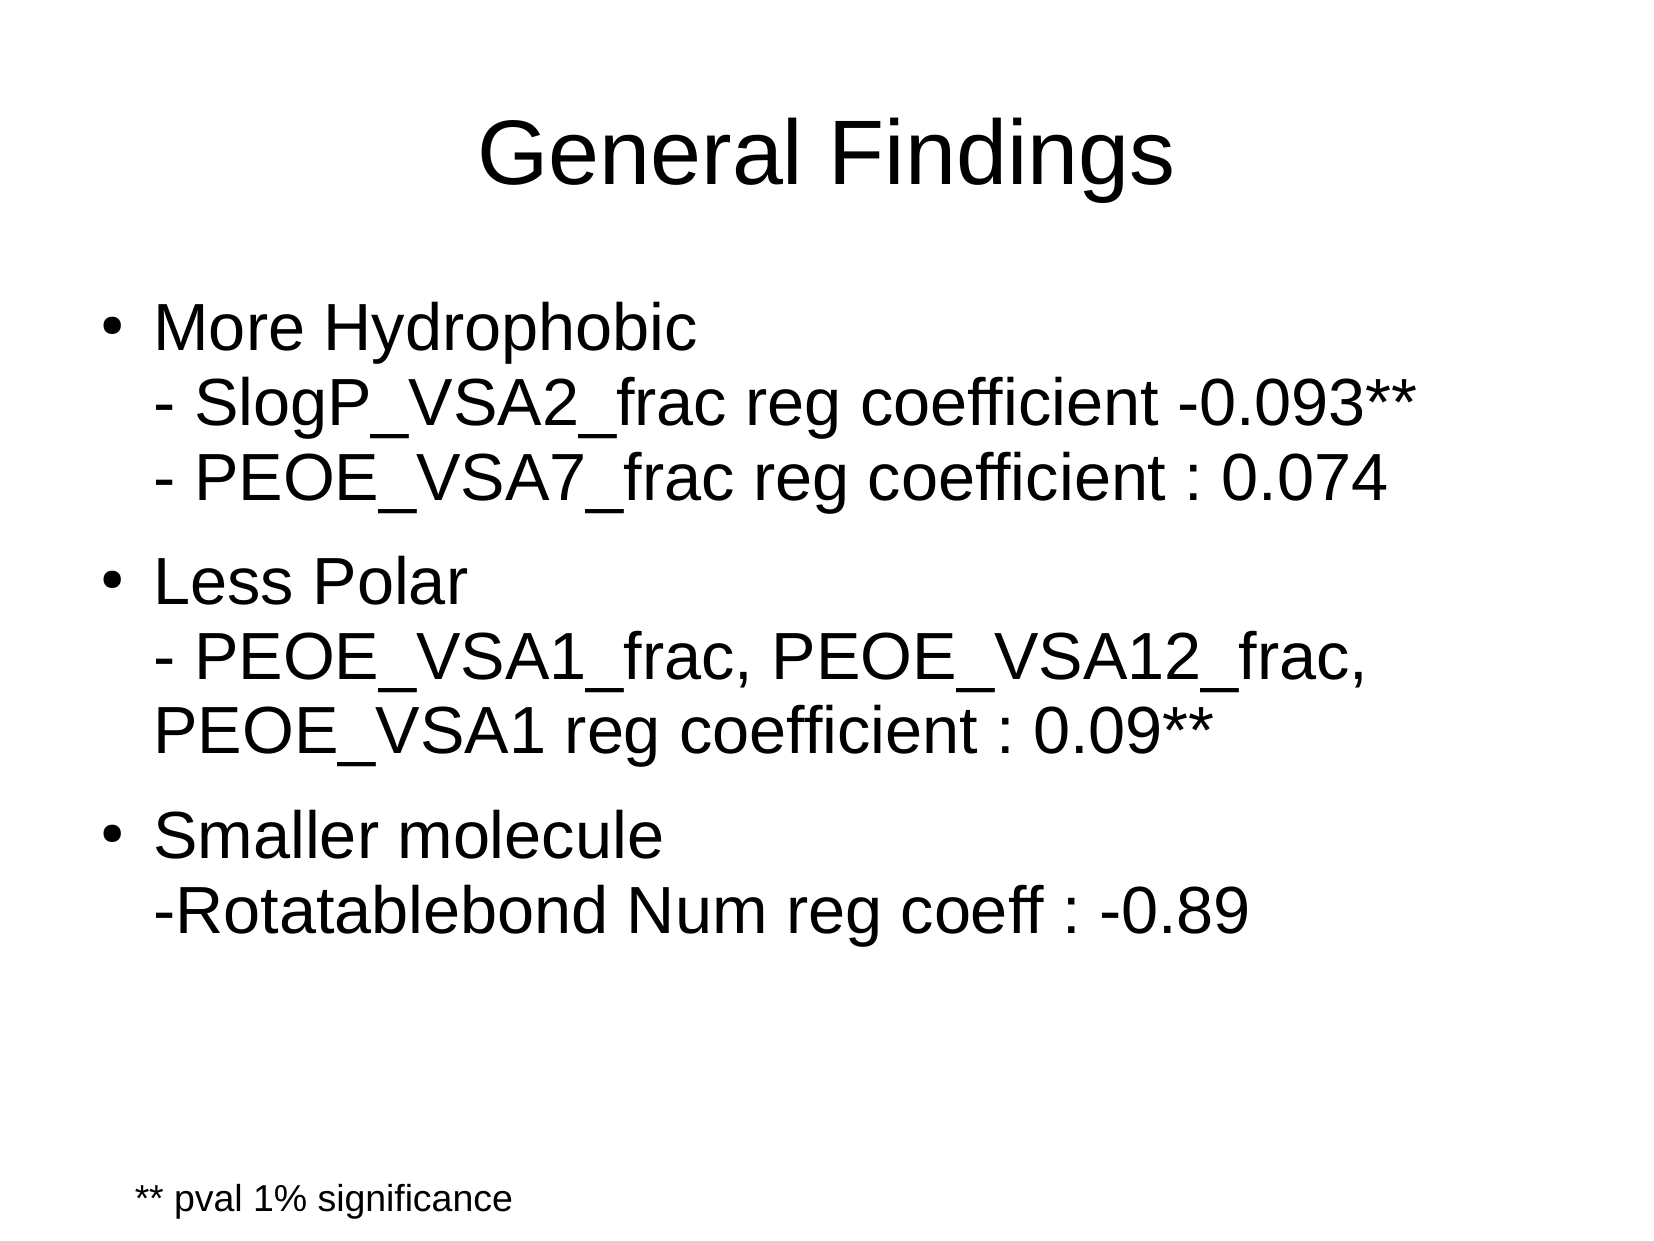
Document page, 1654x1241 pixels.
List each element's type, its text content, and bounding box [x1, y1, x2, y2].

list More Hydrophobic - SlogP_VSA2_frac reg coefficient -0.093** - PEOE_VSA7_frac reg coefficient : 0.074 Less Polar - PEOE_VSA1_frac, PEOE_VSA12_frac, PEOE_VSA1 reg coefficient : 0.09** Smaller molecule -Rotatablebond Num reg coeff : -0.89 [82, 290, 1571, 1111]
title General Findings [82, 49, 1571, 257]
text_box ** pval 1% significance [120, 1170, 601, 1241]
